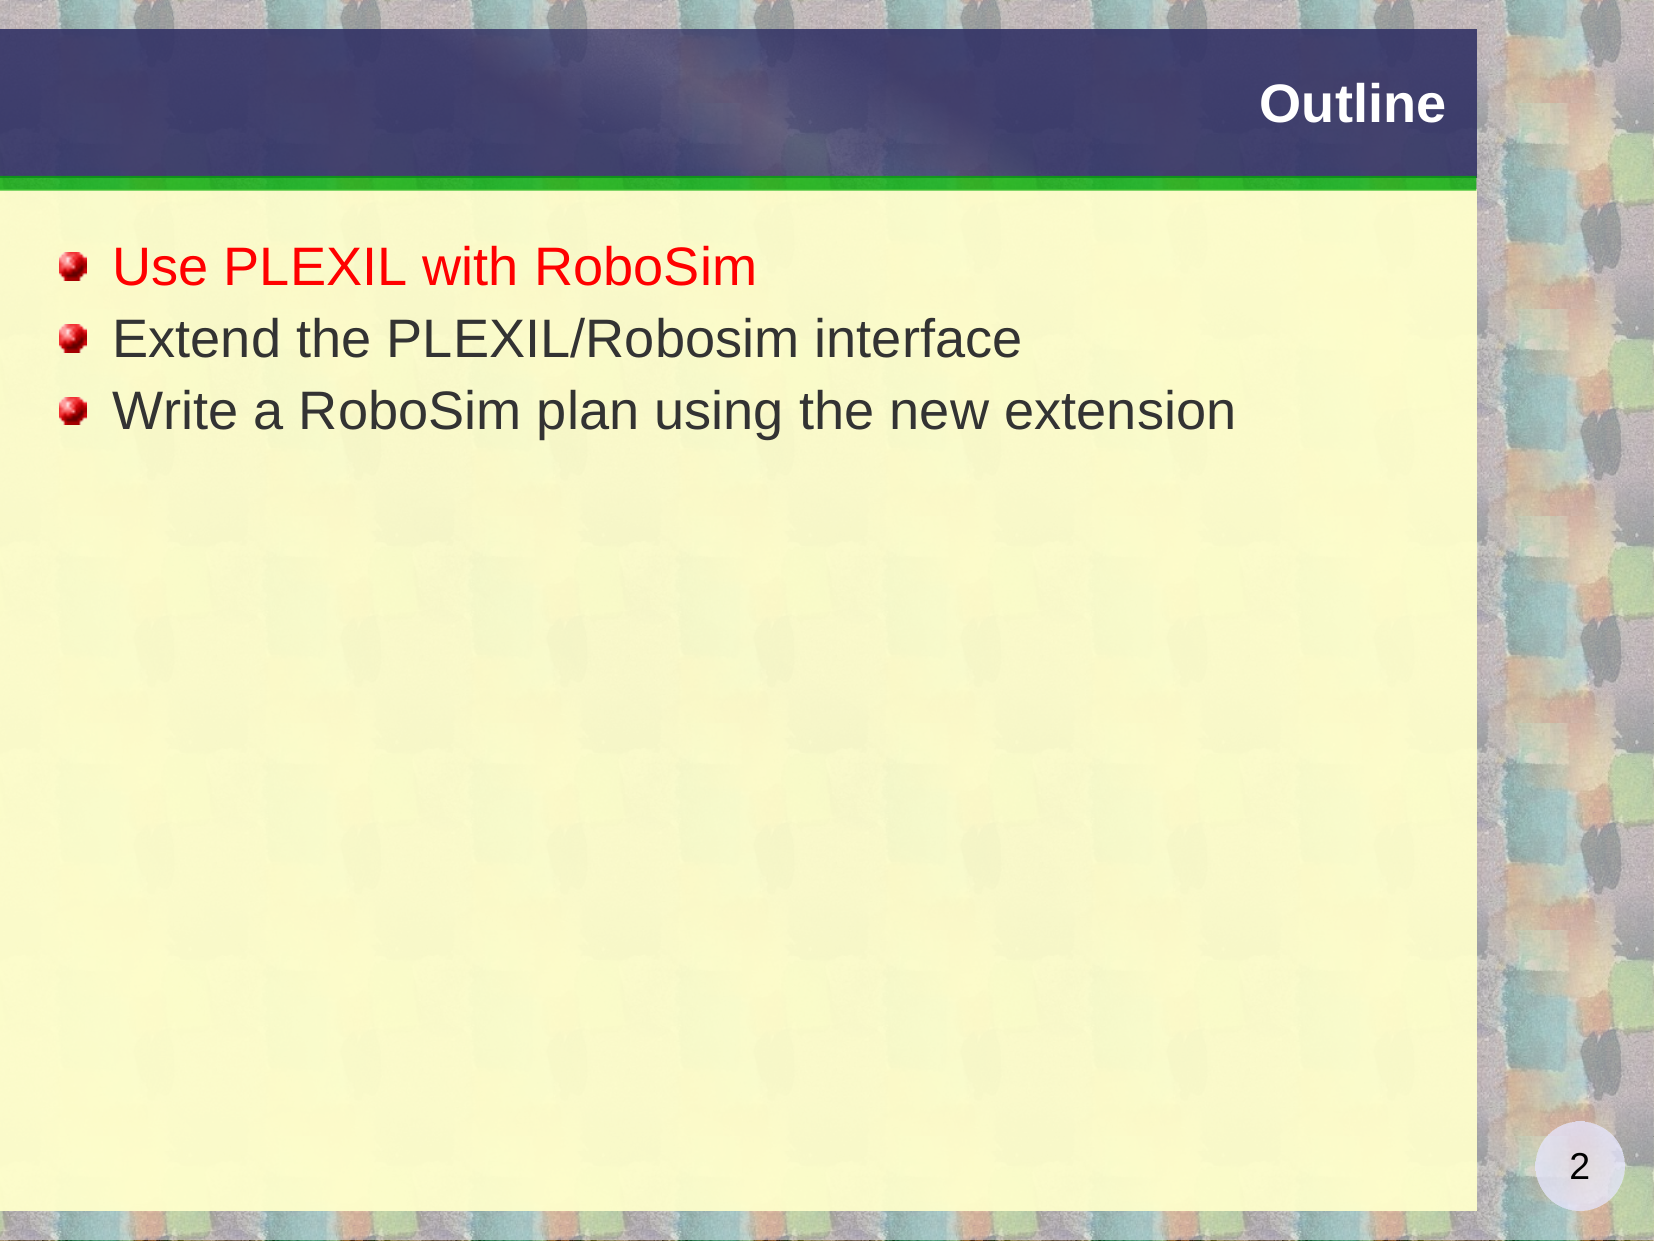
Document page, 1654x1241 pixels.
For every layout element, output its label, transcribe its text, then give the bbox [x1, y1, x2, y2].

list Use PLEXIL with RoboSim Extend the PLEXIL/Robosim interface Write a RoboSim plan using the new extension [59, 236, 1418, 1182]
title Outline [29, 59, 1447, 148]
